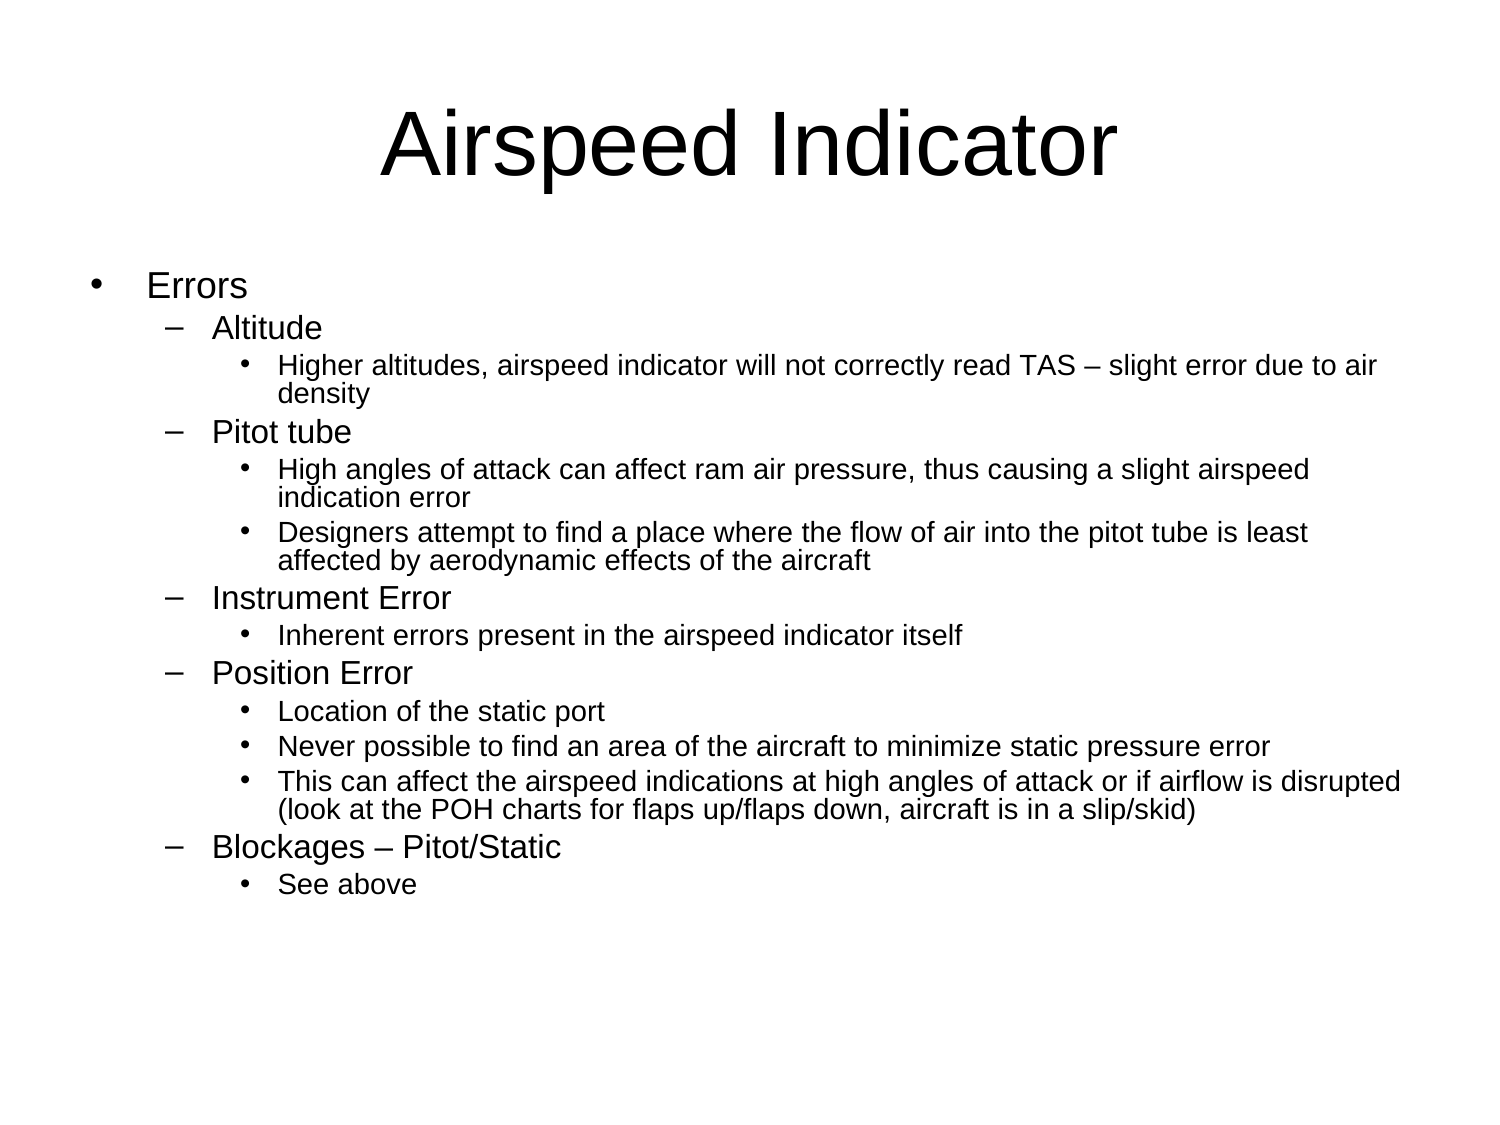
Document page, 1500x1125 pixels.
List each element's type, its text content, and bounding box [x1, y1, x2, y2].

title Airspeed Indicator [75, 45, 1426, 233]
list Errors Altitude Higher altitudes, airspeed indicator will not correctly read TAS – slight error due to air density Pitot tube High angles of attack can affect ram air pressure, thus causing a slight airspeed indication error Designers attempt to find a place where the flow of air into the pitot tube is least affected by aerodynamic effects of the aircraft Instrument Error Inherent errors present in the airspeed indicator itself Position Error Location of the static port Never possible to find an area of the aircraft to minimize static pressure error This can affect the airspeed indications at high angles of attack or if airflow is disrupted (look at the POH charts for flaps up/flaps down, aircraft is in a slip/skid) Blockages – Pitot/Static See above [75, 262, 1426, 1006]
